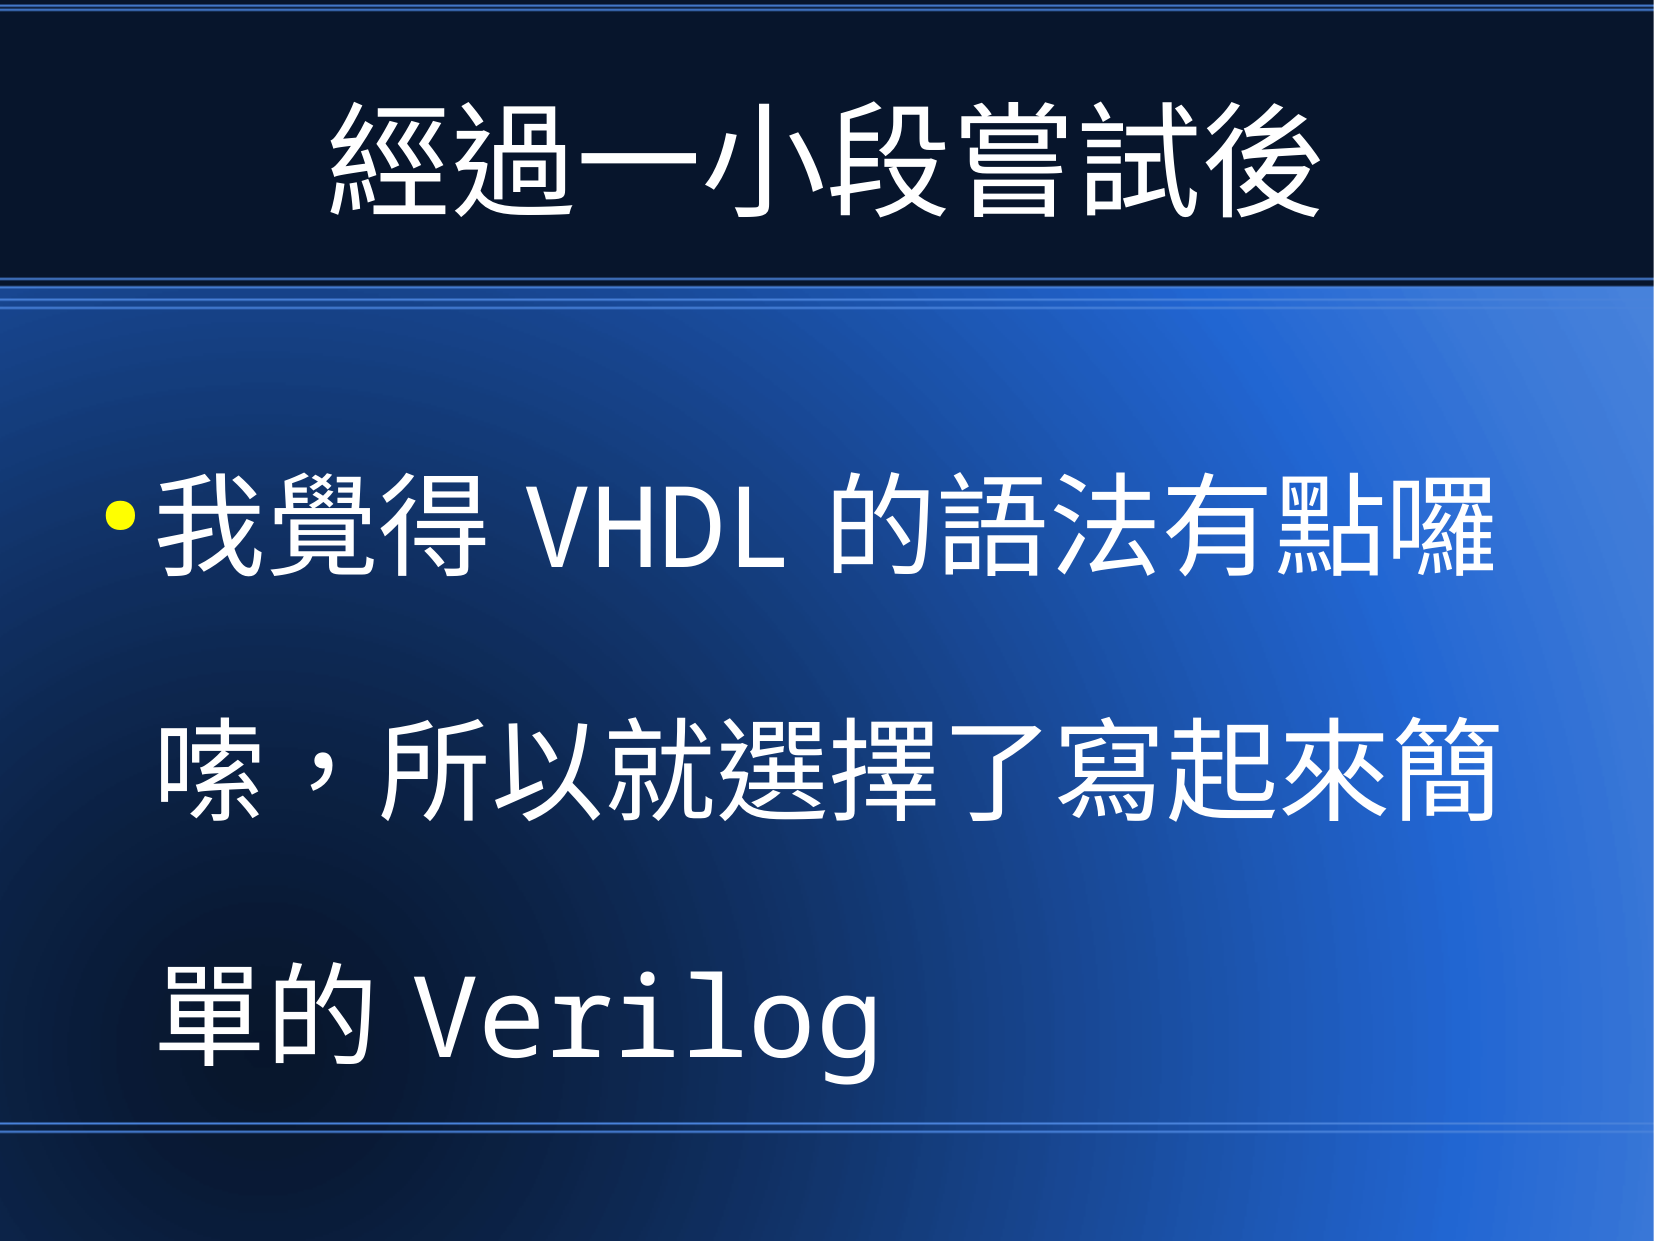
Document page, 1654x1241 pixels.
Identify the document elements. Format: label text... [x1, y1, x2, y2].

list 我覺得VHDL的語法有點囉嗦，所以就選擇了寫起來簡單的Verilog [82, 355, 1571, 1241]
picture [0, 0, 1654, 1241]
title 經過一小段嘗試後 [82, 49, 1571, 257]
